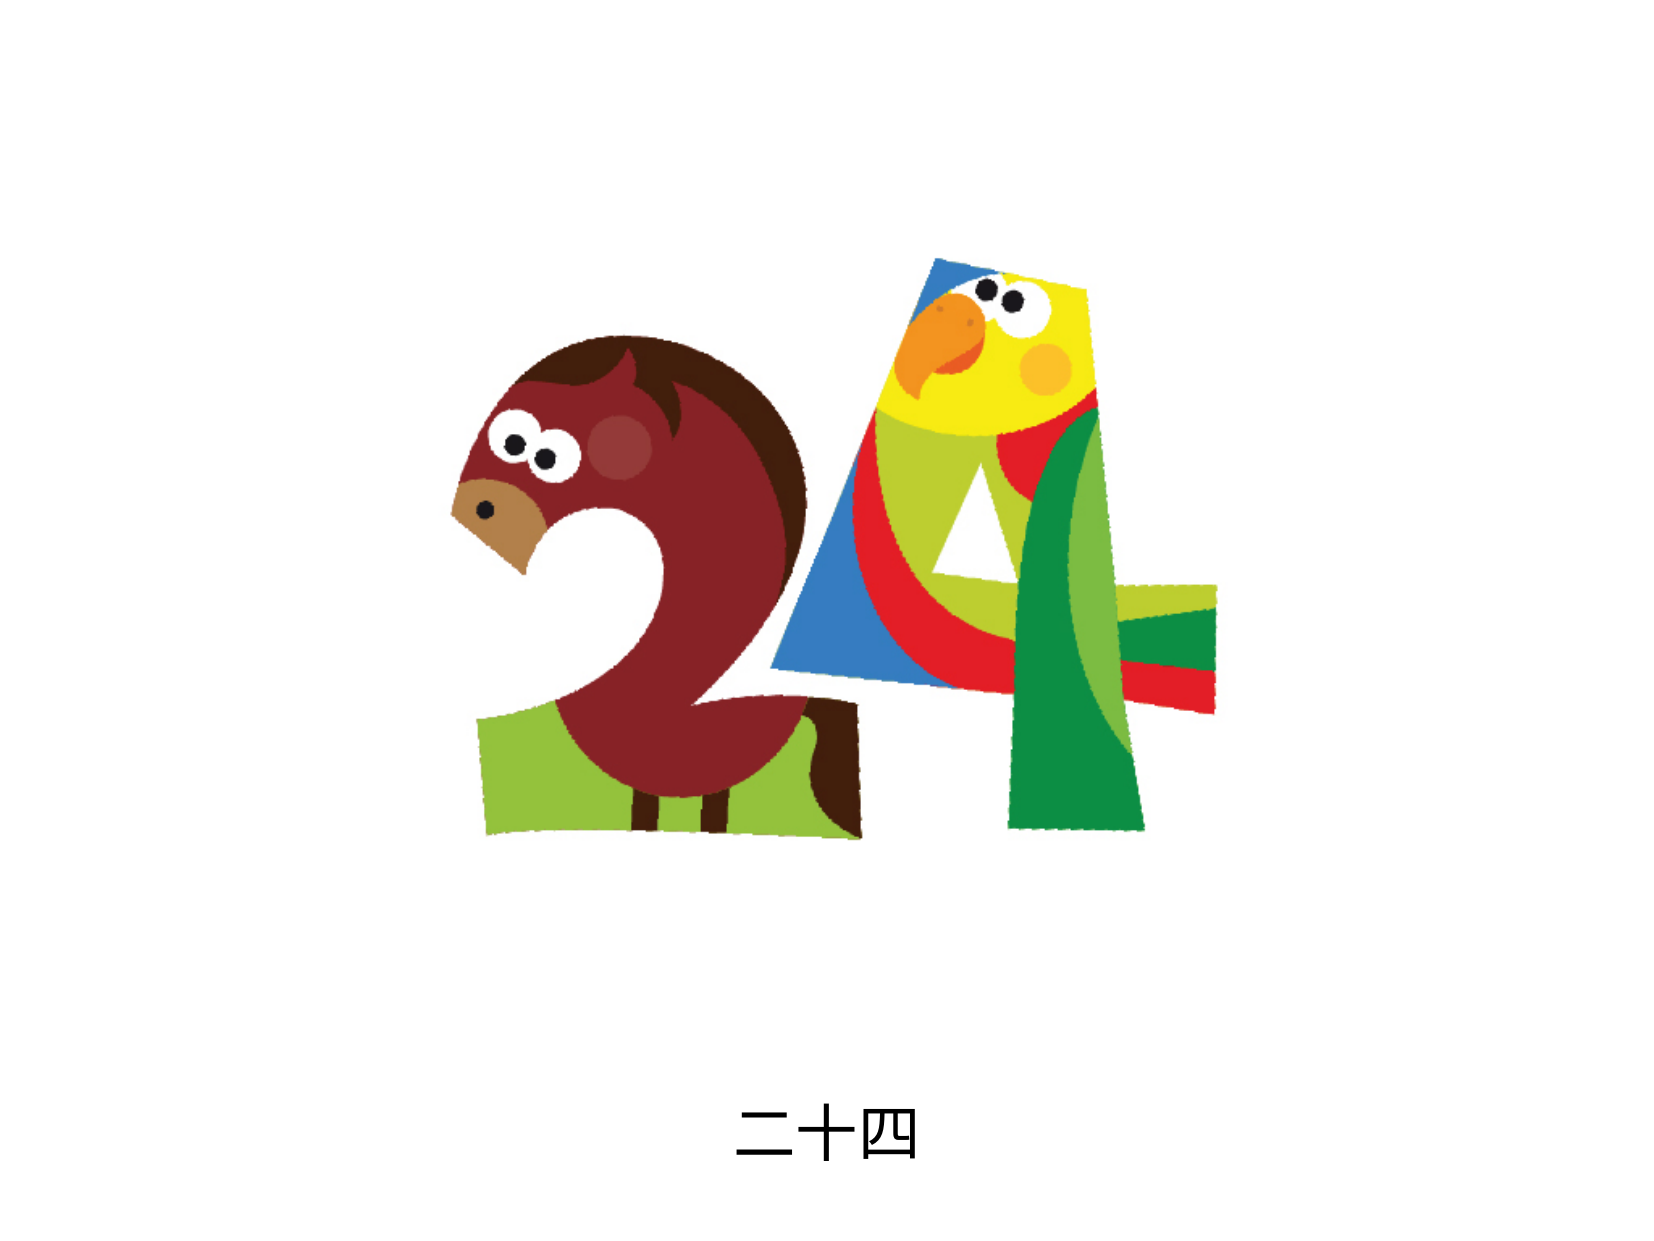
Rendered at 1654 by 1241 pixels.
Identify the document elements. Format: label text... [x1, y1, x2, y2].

picture [0, 0, 1654, 1241]
title 二十四 [82, 1025, 1571, 1233]
